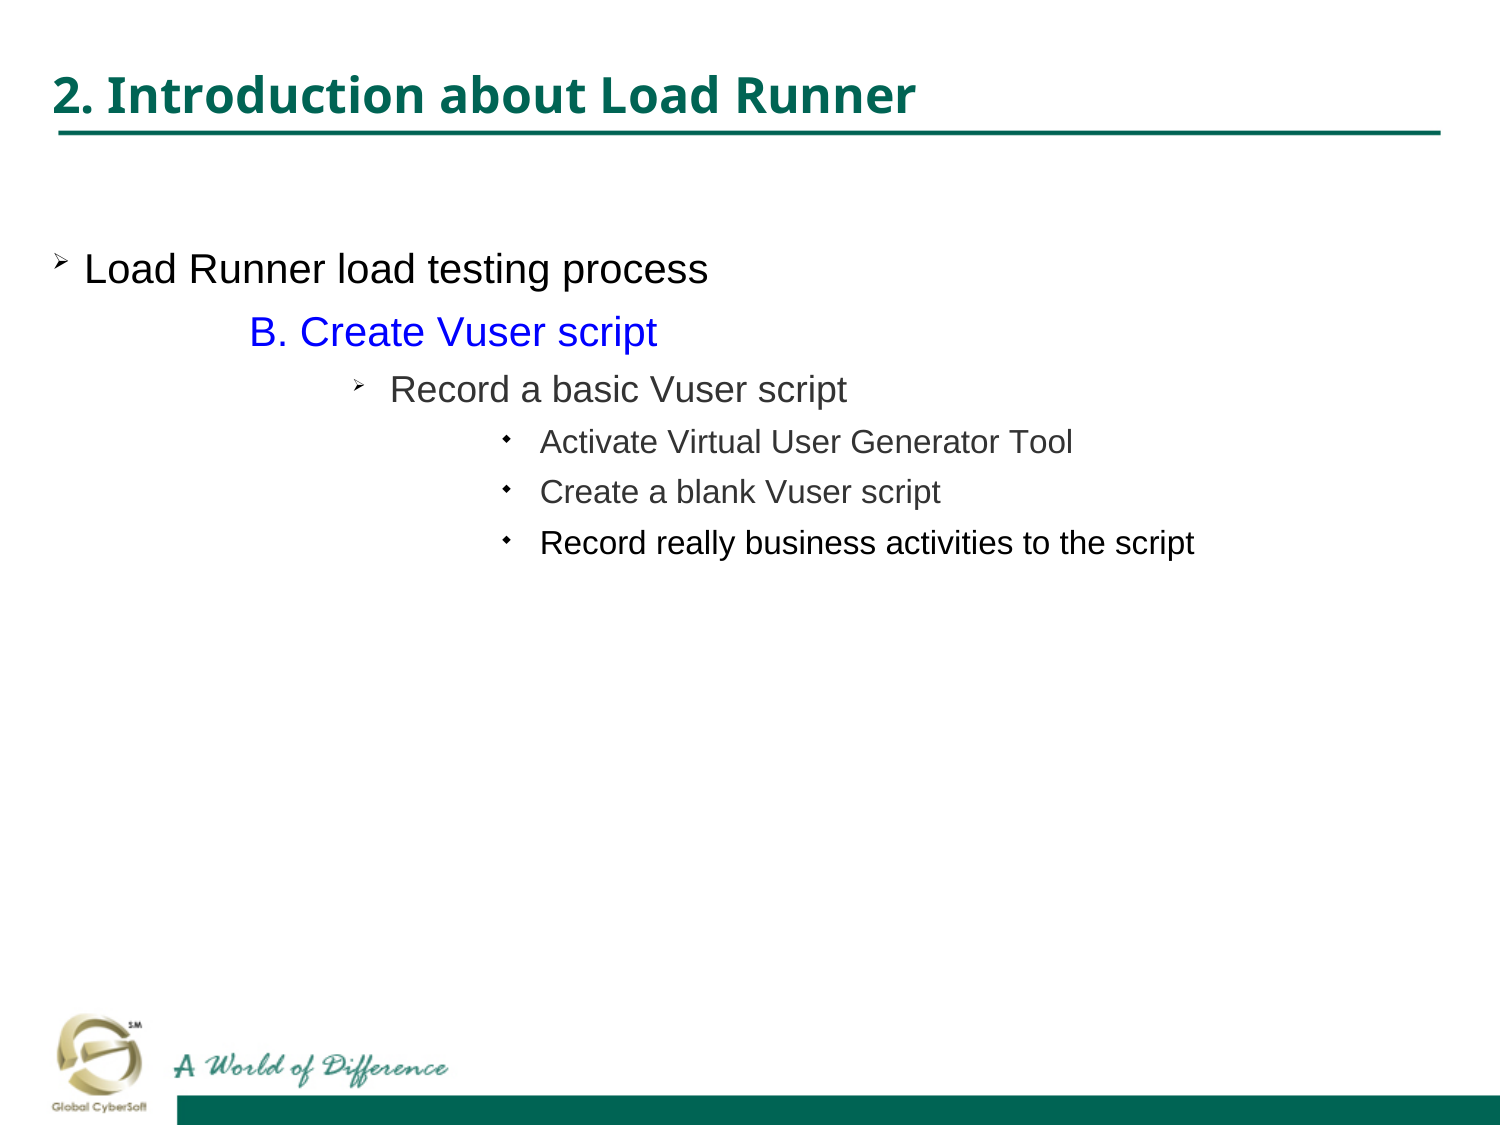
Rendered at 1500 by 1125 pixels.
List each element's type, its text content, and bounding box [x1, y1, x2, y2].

title 2. Introduction about Load Runner [37, 0, 1463, 155]
list Load Runner load testing process B. Create Vuser script Record a basic Vuser script Activate Virtual User Generator Tool Create a blank Vuser script Record really business activities to the script [37, 155, 1463, 1006]
picture [0, 0, 1500, 1125]
